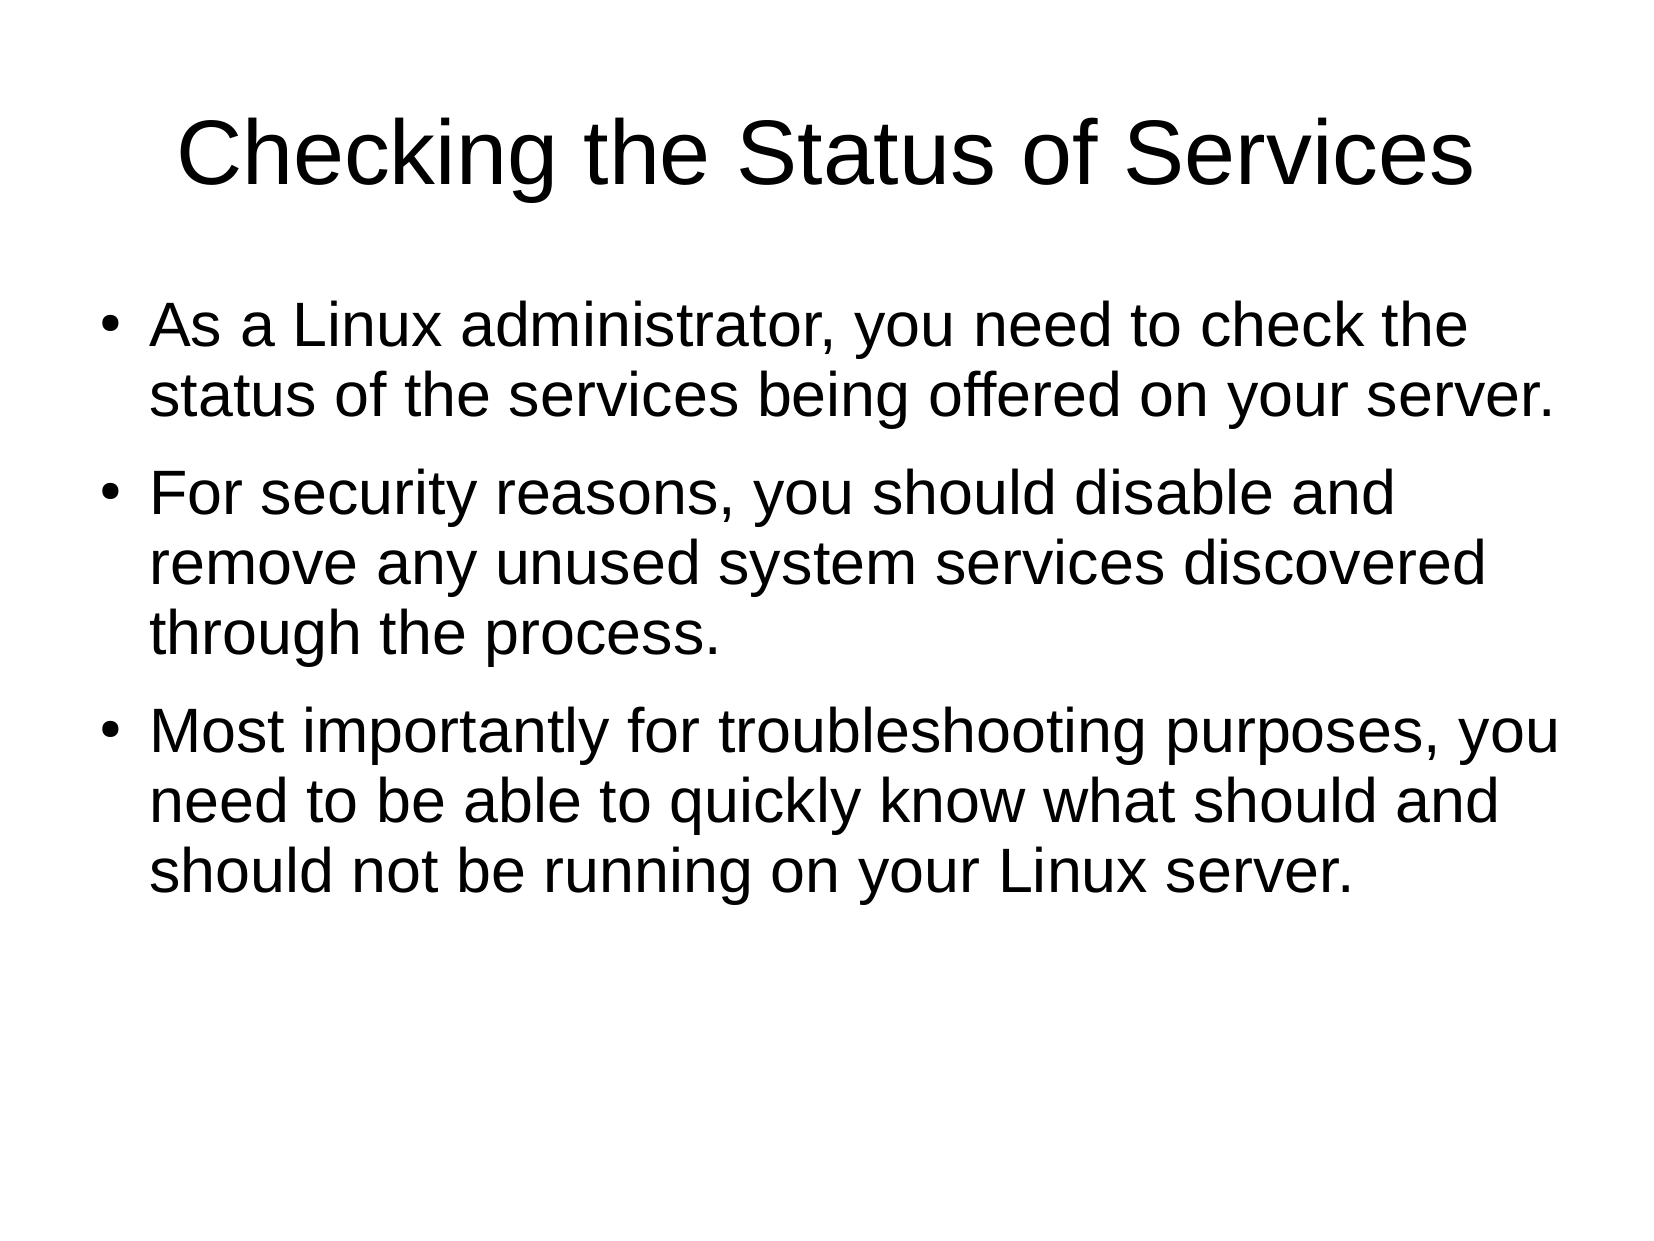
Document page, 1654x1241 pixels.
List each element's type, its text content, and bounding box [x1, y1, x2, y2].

title Checking the Status of Services [82, 49, 1571, 257]
list As a Linux administrator, you need to check the status of the services being offered on your server. For security reasons, you should disable and remove any unused system services discovered through the process. Most importantly for troubleshooting purposes, you need to be able to quickly know what should and should not be running on your Linux server. [82, 290, 1571, 1010]
